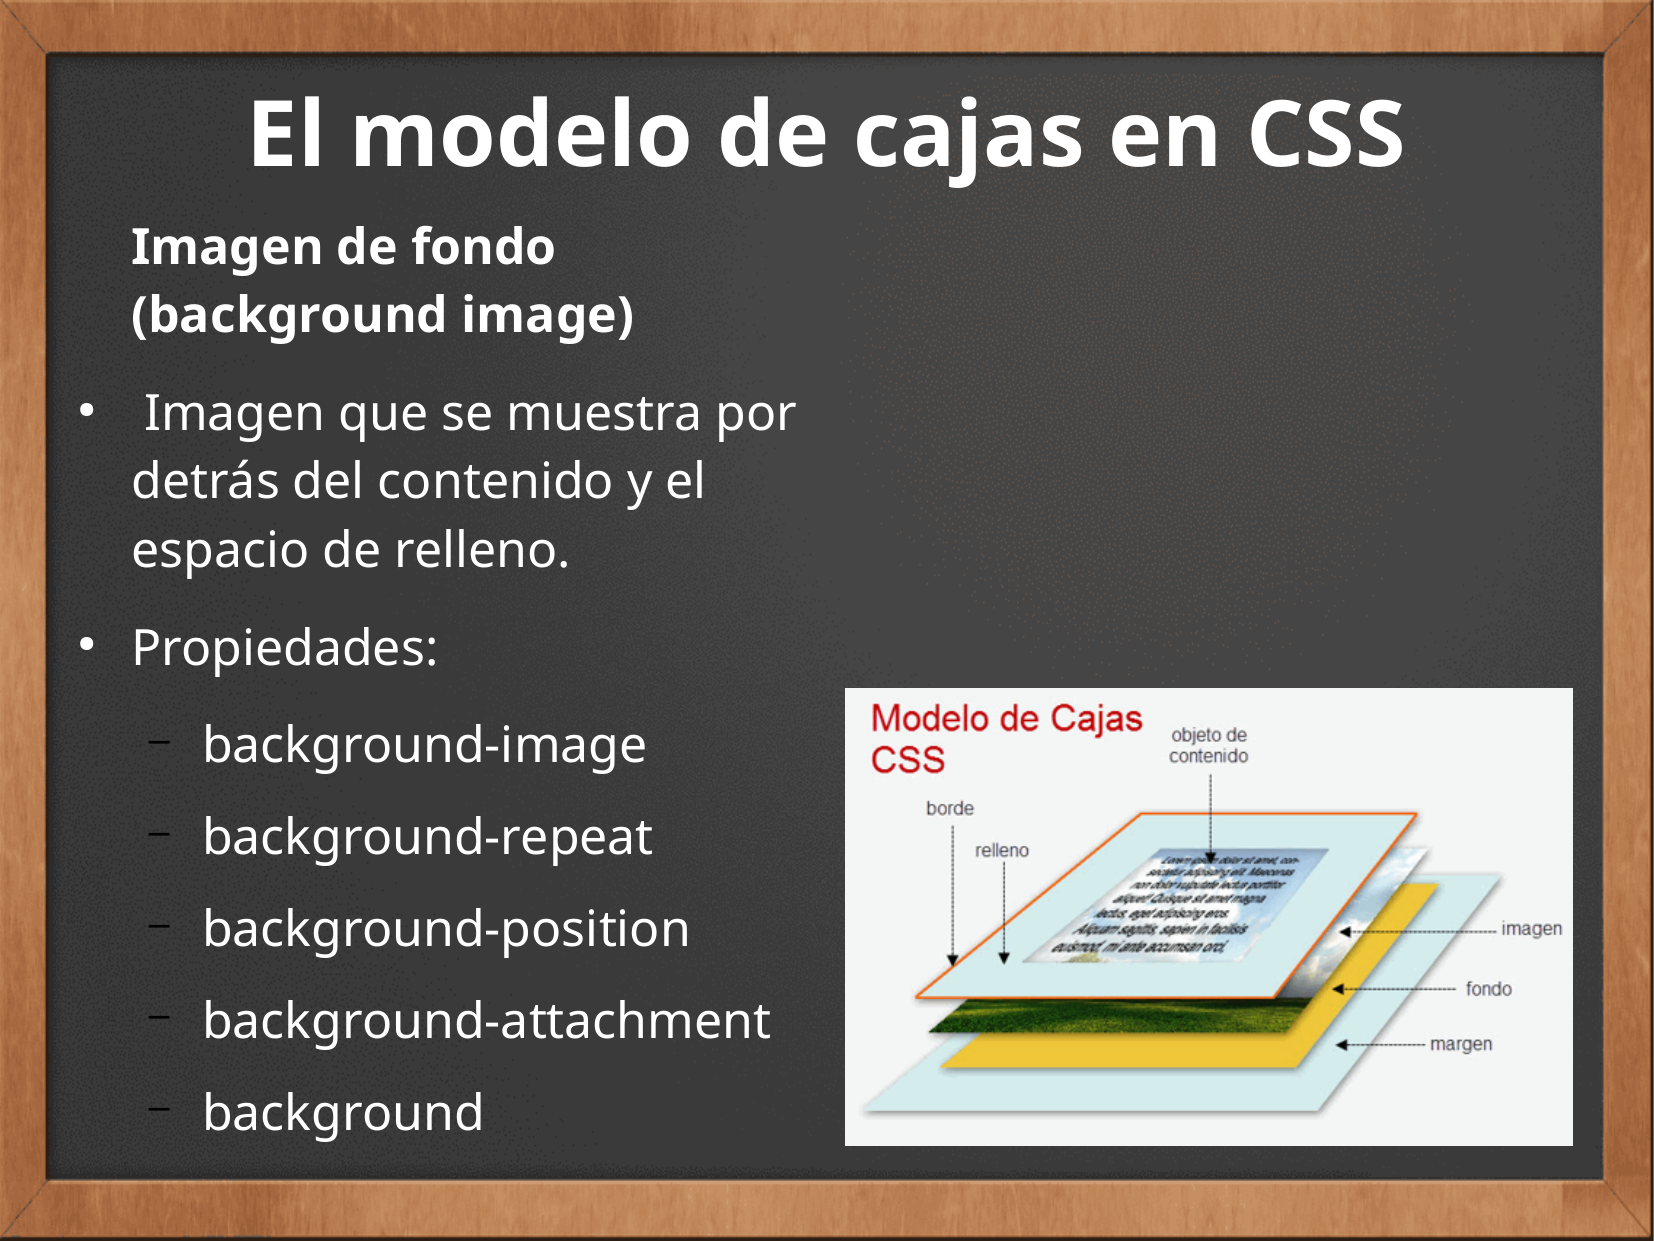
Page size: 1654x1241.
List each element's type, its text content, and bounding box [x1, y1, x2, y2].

list Imagen de fondo (background image) Imagen que se muestra por detrás del contenido y el espacio de relleno. Propiedades: background-image background-repeat background-position background-attachment background [60, 211, 846, 1115]
picture [0, 0, 1654, 1241]
title El modelo de cajas en CSS [82, 47, 1571, 216]
